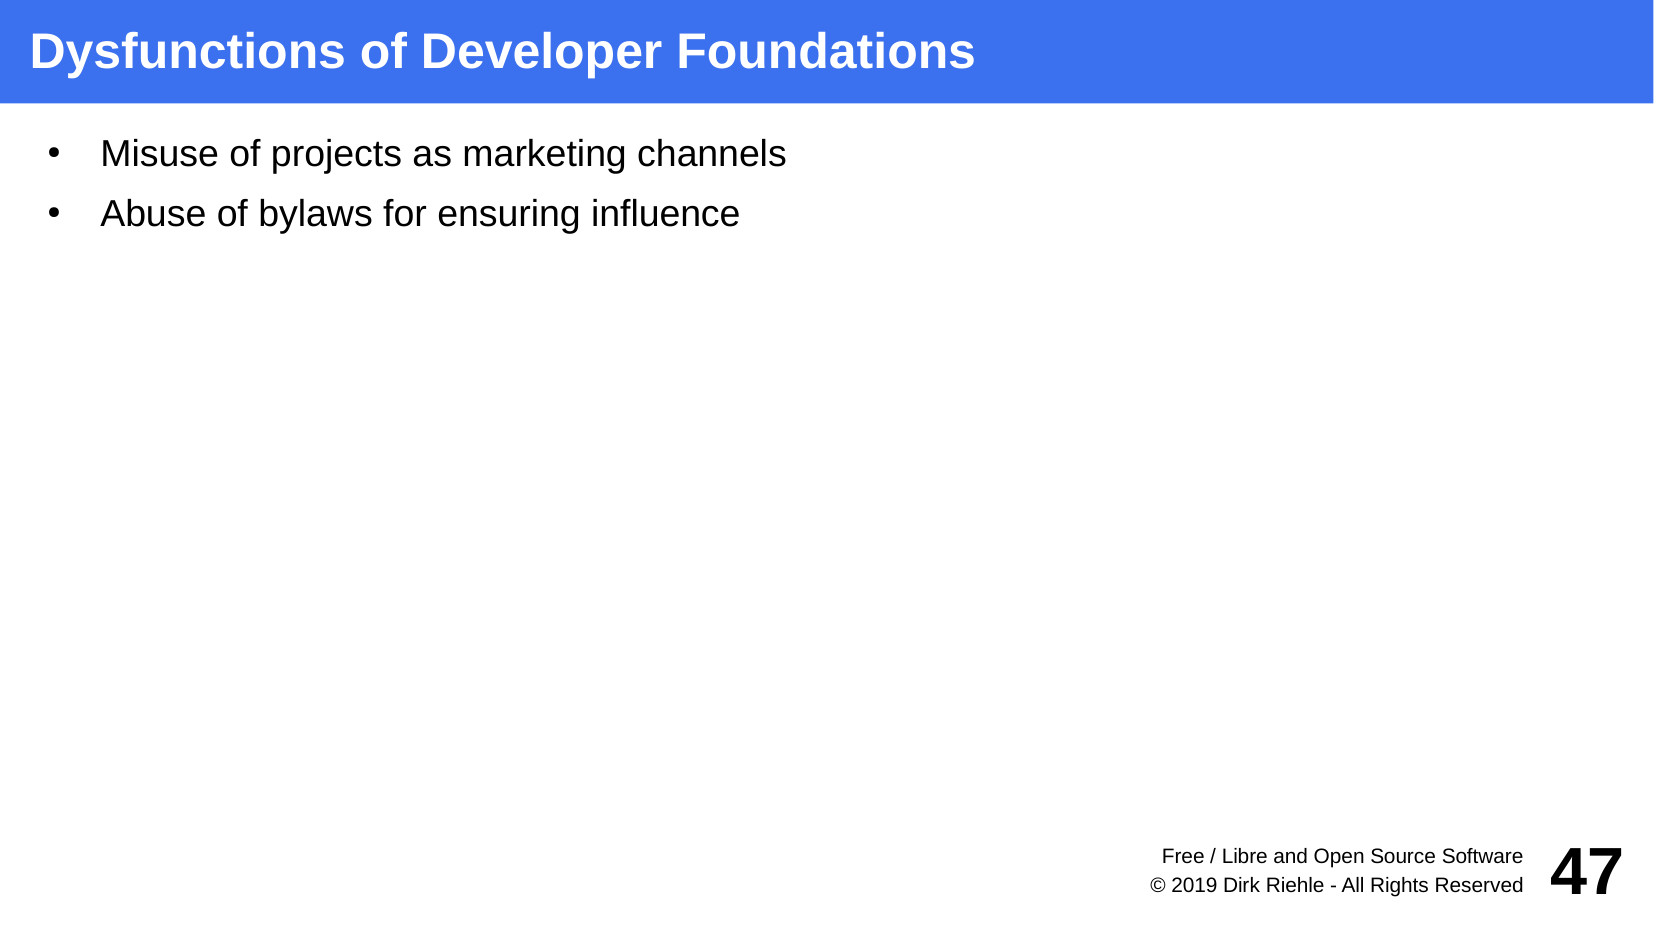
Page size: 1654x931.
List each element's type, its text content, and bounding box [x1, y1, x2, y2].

list Misuse of projects as marketing channels Abuse of bylaws for ensuring influence [29, 132, 1625, 813]
title Dysfunctions of Developer Foundations [0, 0, 1654, 104]
